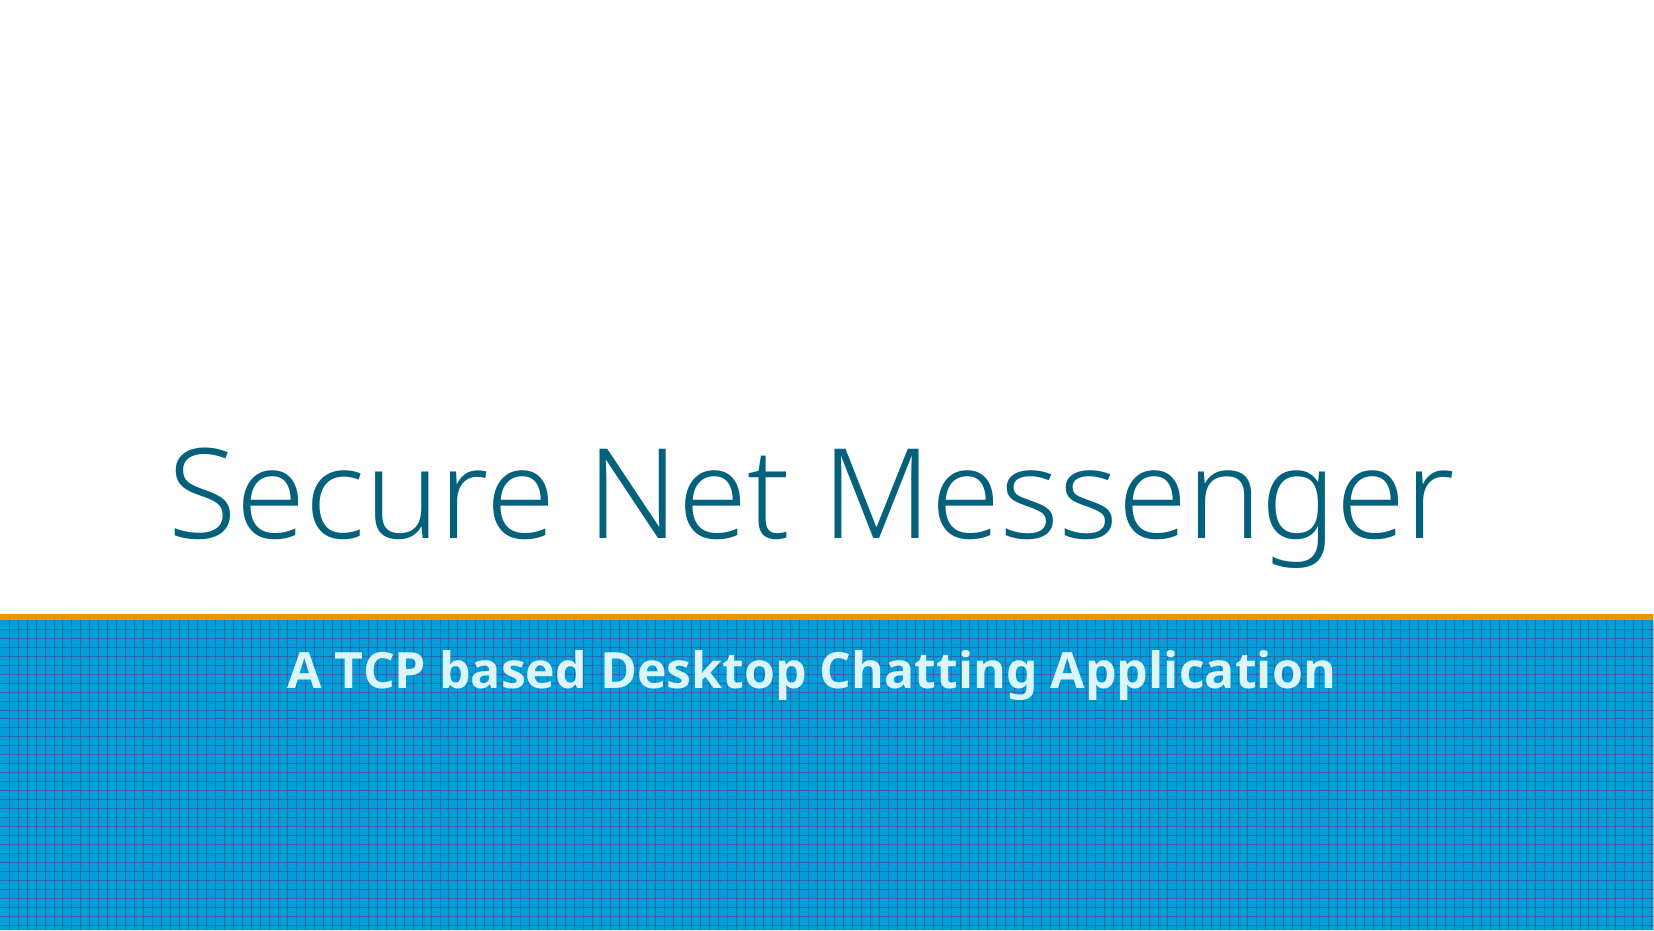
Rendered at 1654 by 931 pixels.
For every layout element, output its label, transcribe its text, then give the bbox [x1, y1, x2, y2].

subtitle A TCP based Desktop Chatting Application [73, 634, 1551, 827]
title Secure Net Messenger [73, 44, 1551, 576]
